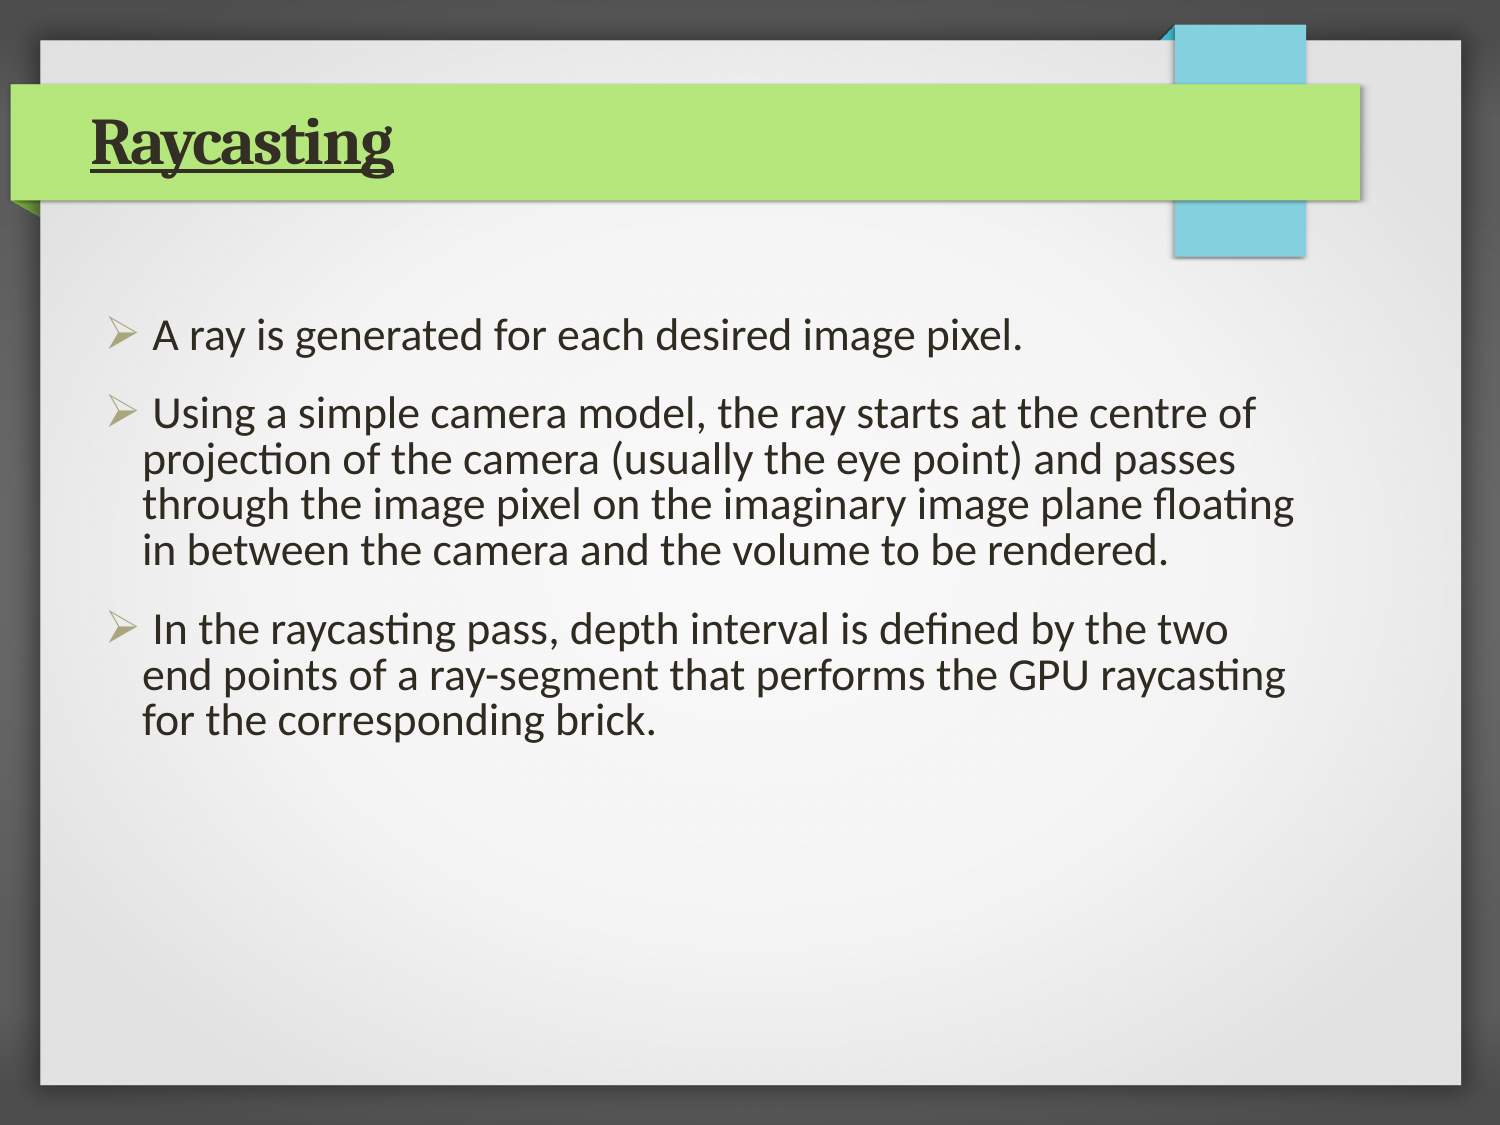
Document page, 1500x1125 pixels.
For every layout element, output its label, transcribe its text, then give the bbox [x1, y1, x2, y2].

title Raycasting [75, 89, 1325, 308]
picture [0, 0, 1500, 1125]
list A ray is generated for each desired image pixel. Using a simple camera model, the ray starts at the centre of projection of the camera (usually the eye point) and passes through the image pixel on the imaginary image plane floating in between the camera and the volume to be rendered. In the raycasting pass, depth interval is defined by the two end points of a ray-segment that performs the GPU raycasting for the corresponding brick. [70, 308, 1321, 1028]
